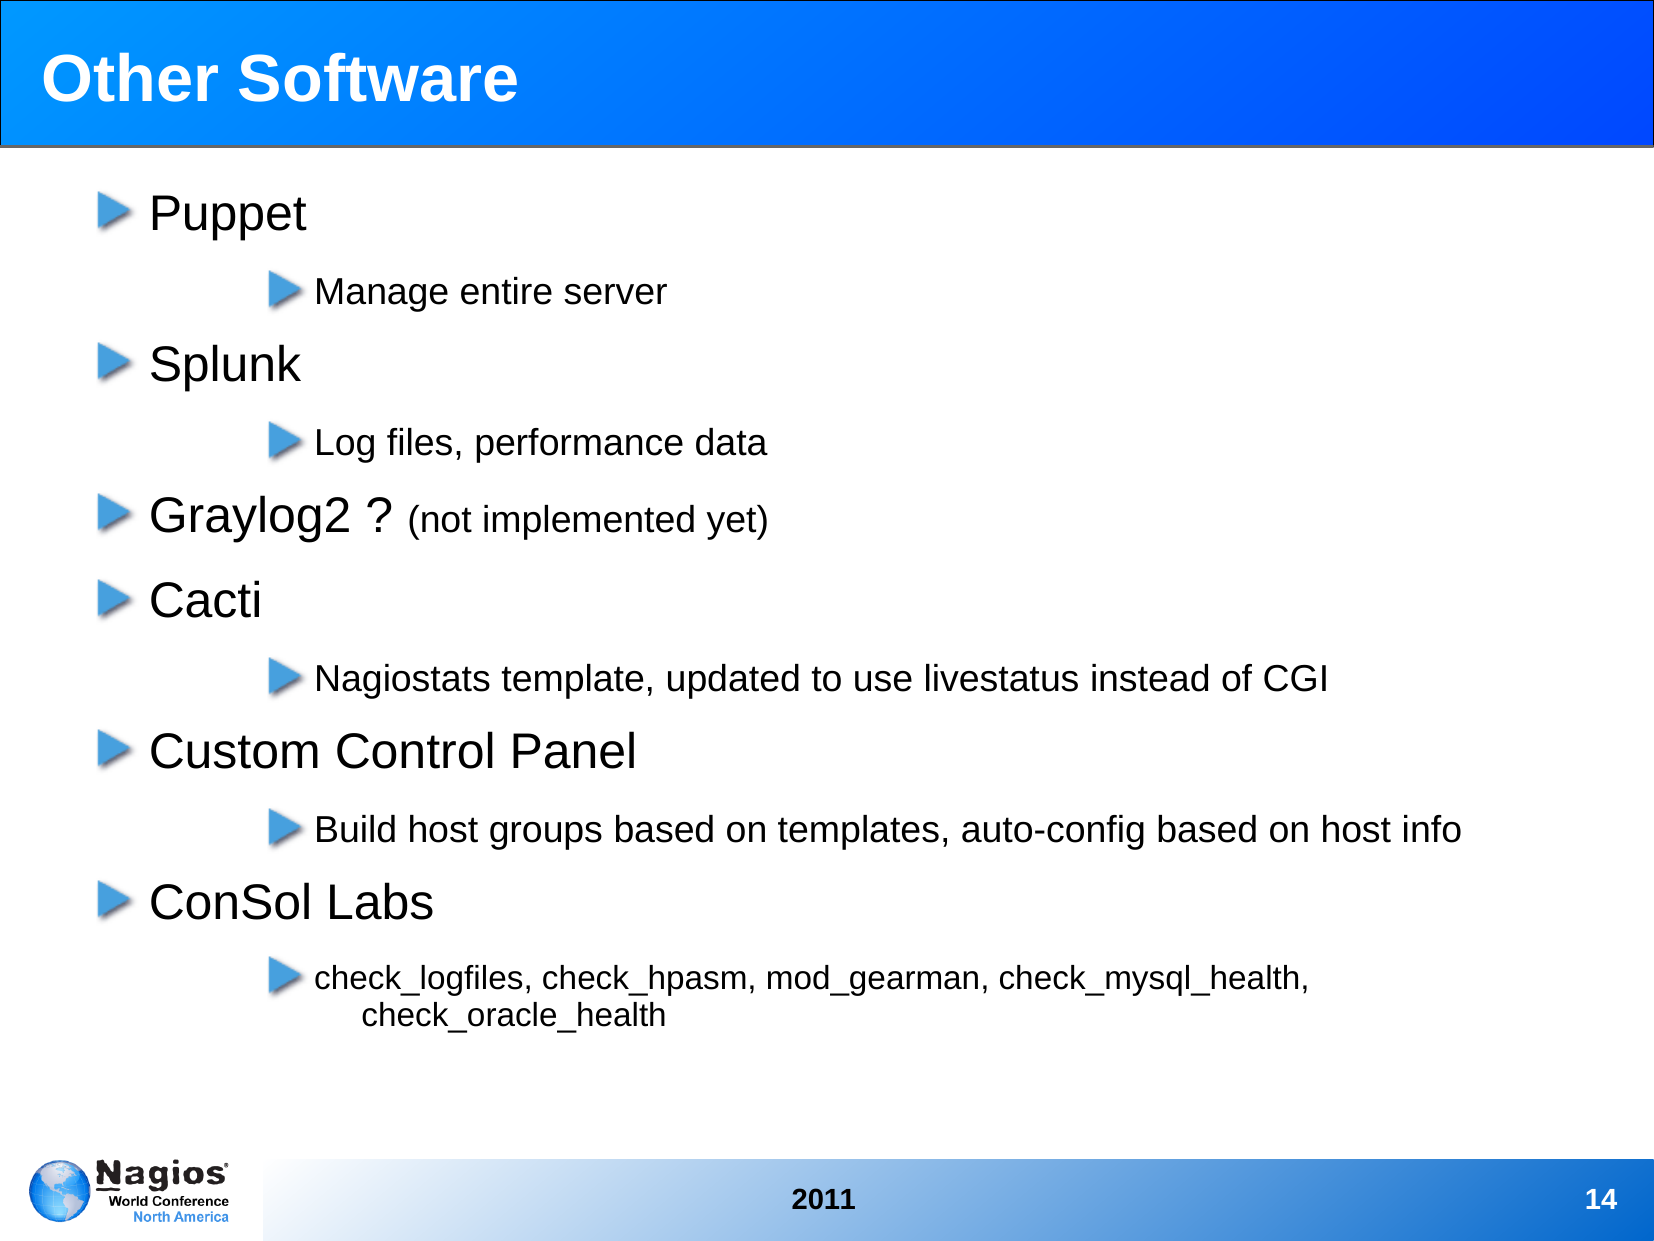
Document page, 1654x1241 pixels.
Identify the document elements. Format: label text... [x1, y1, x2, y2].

title Other Software [41, 29, 1248, 127]
picture [29, 1159, 229, 1235]
list Puppet Manage entire server Splunk Log files, performance data Graylog2 ? (not implemented yet) Cacti Nagiostats template, updated to use livestatus instead of CGI Custom Control Panel Build host groups based on templates, auto-config based on host info ConSol Labs check_logfiles, check_hpasm, mod_gearman, check_mysql_health, check_oracle_health [77, 185, 1615, 1123]
